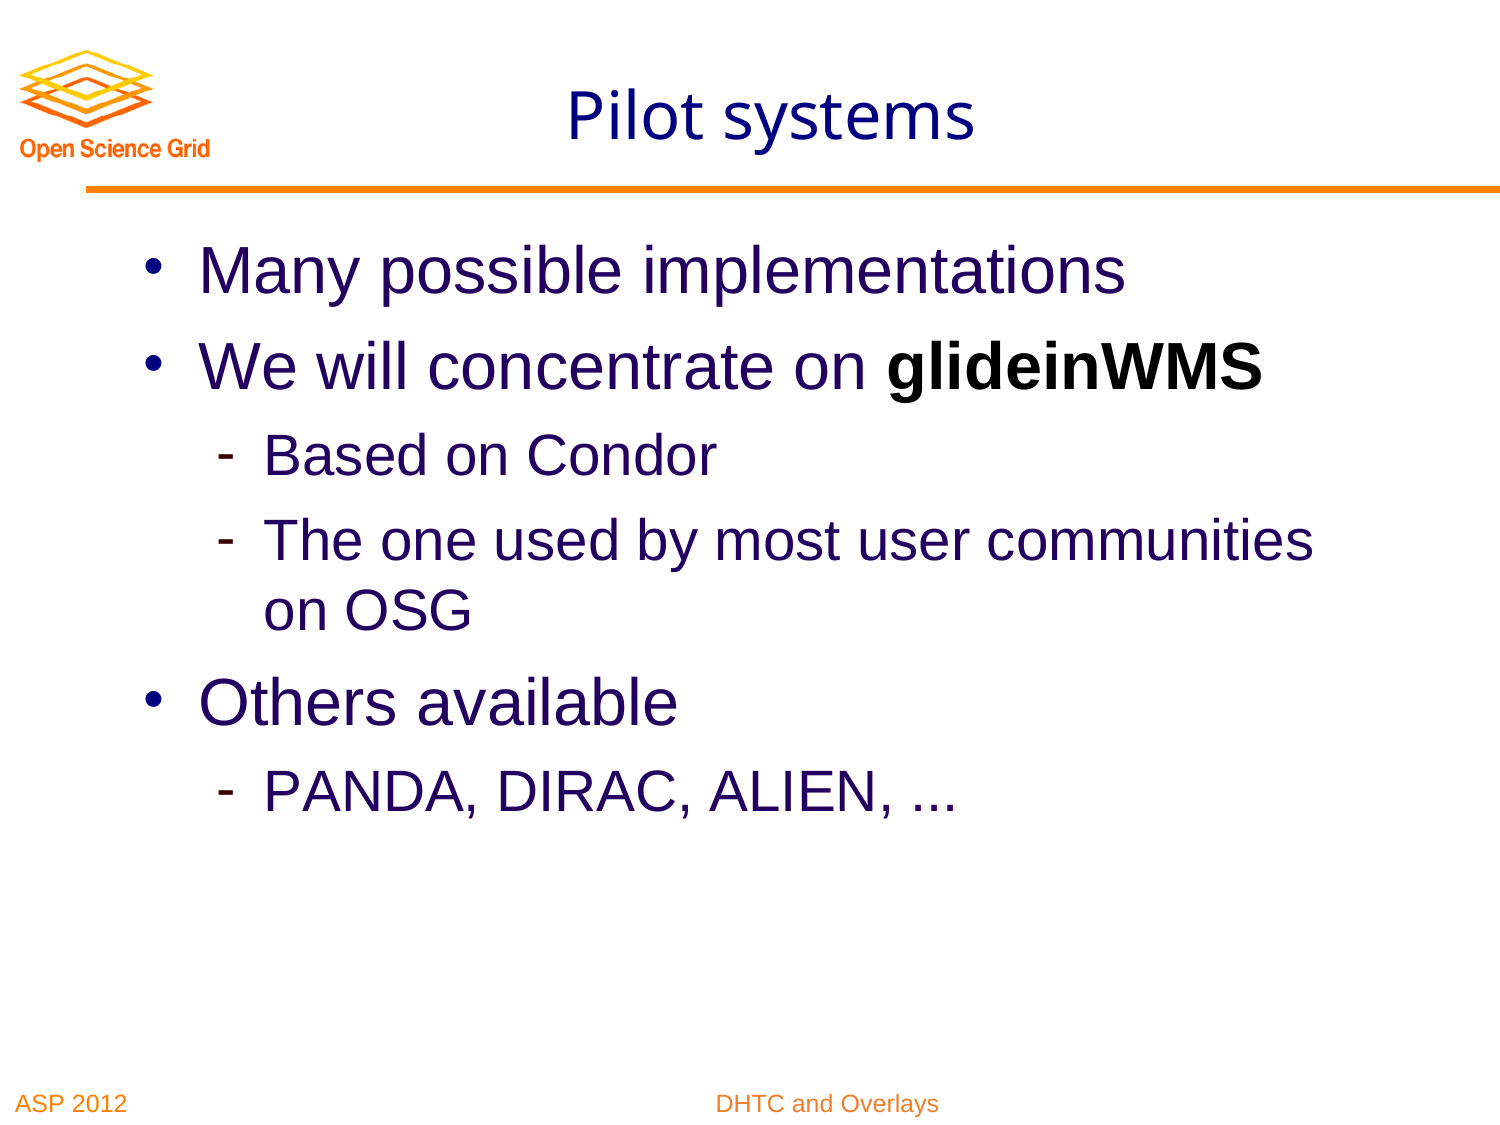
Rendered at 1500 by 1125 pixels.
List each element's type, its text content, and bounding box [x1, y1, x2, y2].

picture [0, 27, 201, 179]
title Pilot systems [201, 18, 1342, 207]
list Many possible implementations We will concentrate on glideinWMS Based on Condor The one used by most user communities on OSG Others available PANDA, DIRAC, ALIEN, ... [127, 218, 1403, 962]
